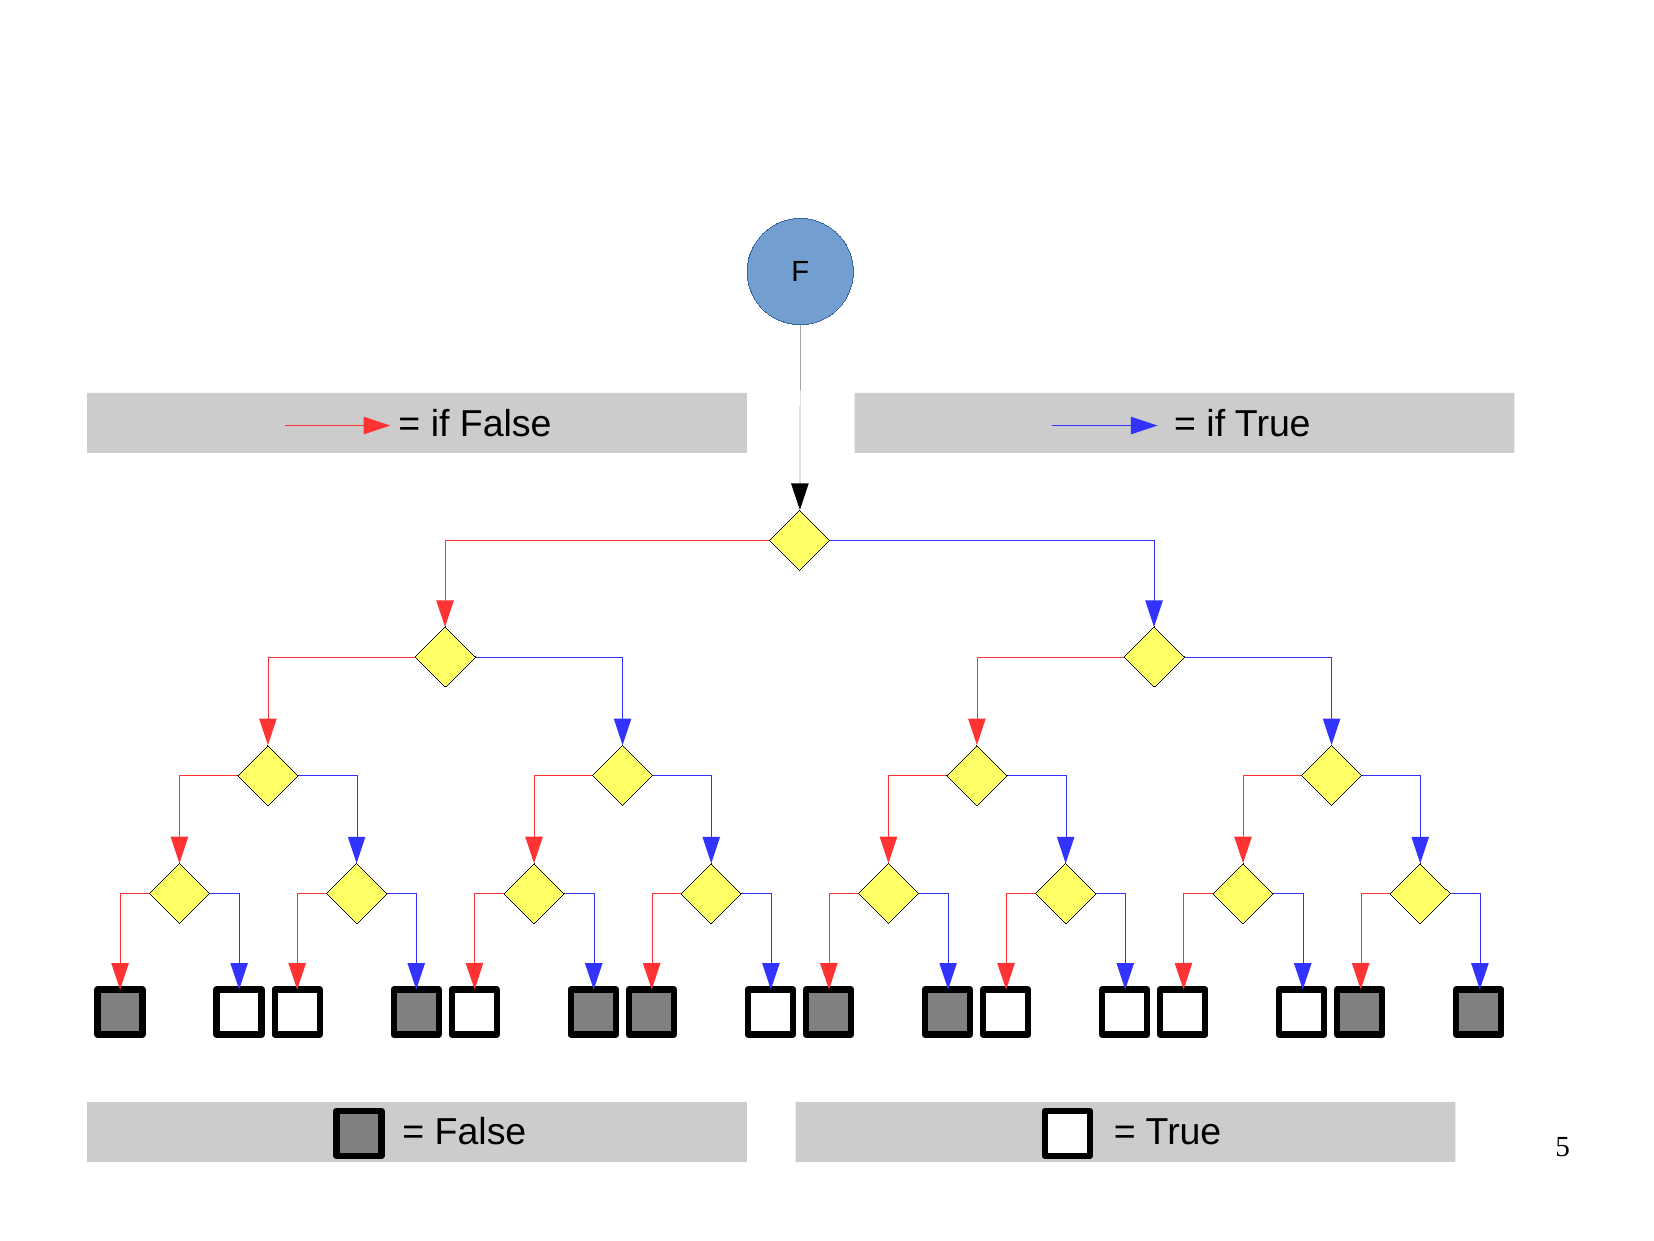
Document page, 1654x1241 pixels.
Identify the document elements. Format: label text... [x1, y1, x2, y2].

text_box = if True [854, 392, 1515, 453]
text_box [747, 989, 793, 1035]
text_box [1390, 863, 1451, 924]
text_box [149, 863, 210, 924]
text_box [216, 989, 262, 1035]
text_box [1035, 863, 1096, 924]
text_box [592, 745, 653, 806]
text_box [336, 1110, 382, 1156]
text_box [1102, 989, 1148, 1035]
text_box [237, 745, 298, 806]
text_box [570, 989, 616, 1035]
text_box F [747, 218, 854, 325]
text_box [393, 989, 439, 1035]
text_box [925, 989, 971, 1035]
text_box [1213, 863, 1274, 924]
text_box [946, 745, 1008, 806]
text_box [769, 510, 830, 571]
text_box [858, 863, 919, 924]
text_box [326, 863, 387, 924]
text_box [628, 989, 674, 1035]
text_box = False [87, 1101, 747, 1162]
text_box [1301, 745, 1362, 806]
text_box [1279, 989, 1325, 1035]
text_box [97, 989, 143, 1035]
text_box [681, 863, 742, 924]
text_box [1124, 626, 1185, 687]
text_box = if False [87, 392, 747, 453]
text_box = True [795, 1101, 1456, 1162]
text_box [1337, 989, 1383, 1035]
text_box [415, 626, 476, 687]
text_box [451, 989, 497, 1035]
text_box [806, 989, 852, 1035]
text_box [983, 989, 1029, 1035]
text_box [1456, 989, 1502, 1035]
text_box [1044, 1110, 1090, 1156]
text_box [1160, 989, 1206, 1035]
text_box [504, 863, 565, 924]
text_box [274, 989, 320, 1035]
